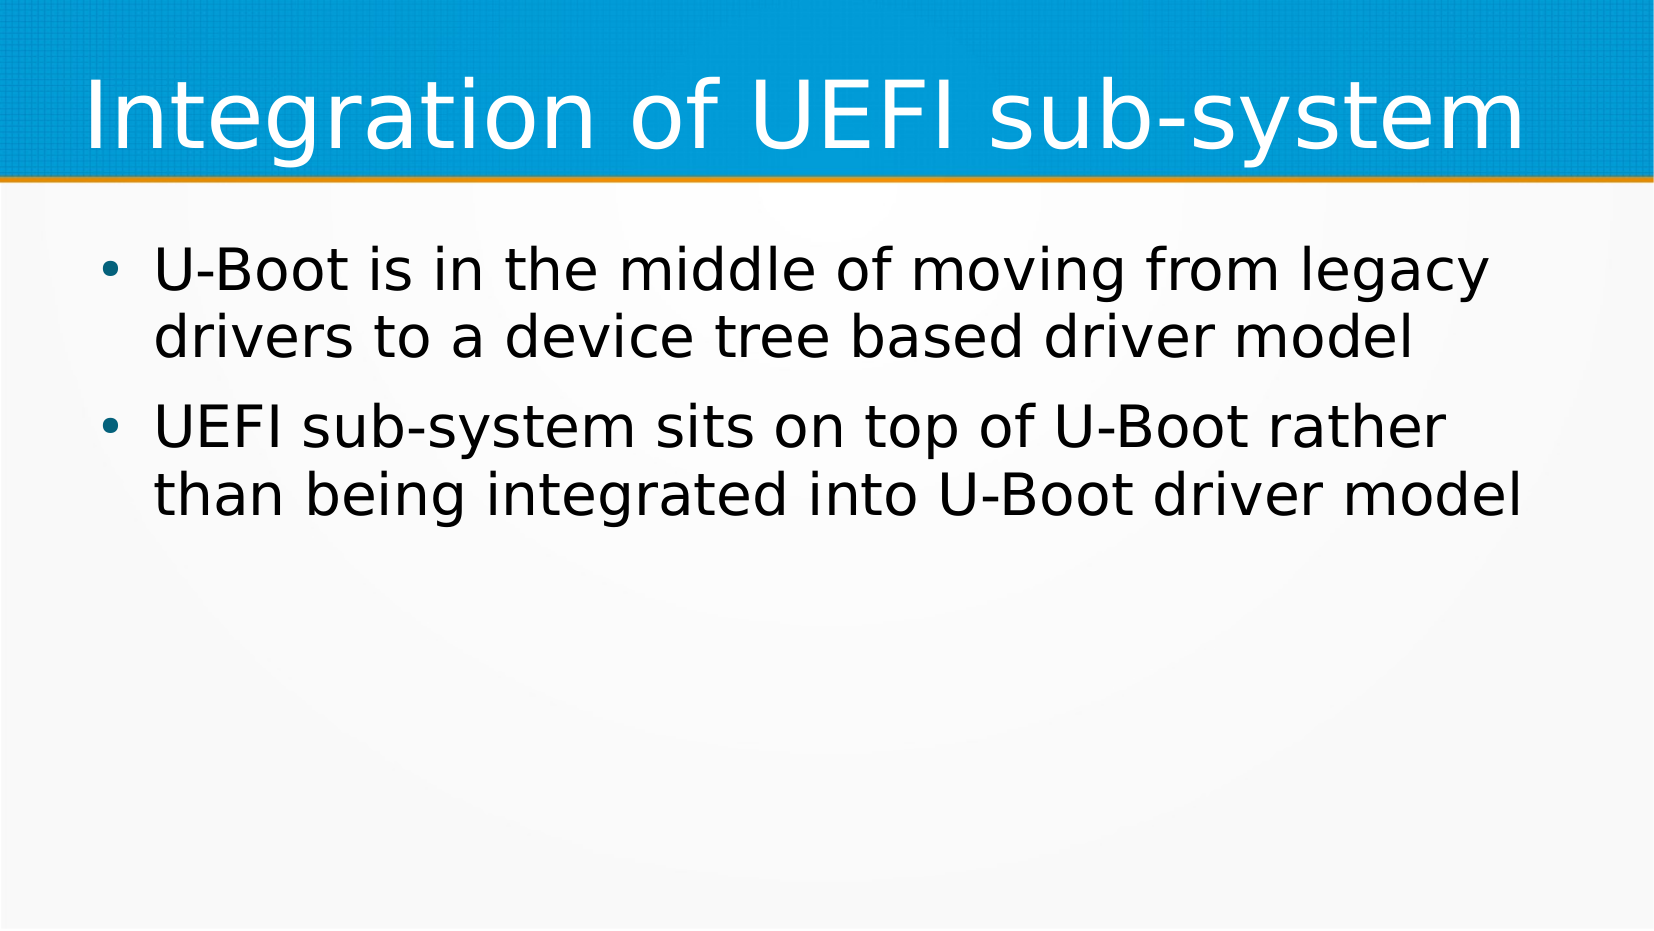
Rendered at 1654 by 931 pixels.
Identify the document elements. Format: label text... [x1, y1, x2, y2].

title Integration of UEFI sub-system [82, 14, 1571, 171]
list U-Boot is in the middle of moving from legacy drivers to a device tree based driver model UEFI sub-system sits on top of U-Boot rather than being integrated into U-Boot driver model [82, 236, 1563, 901]
picture [0, 175, 1654, 931]
